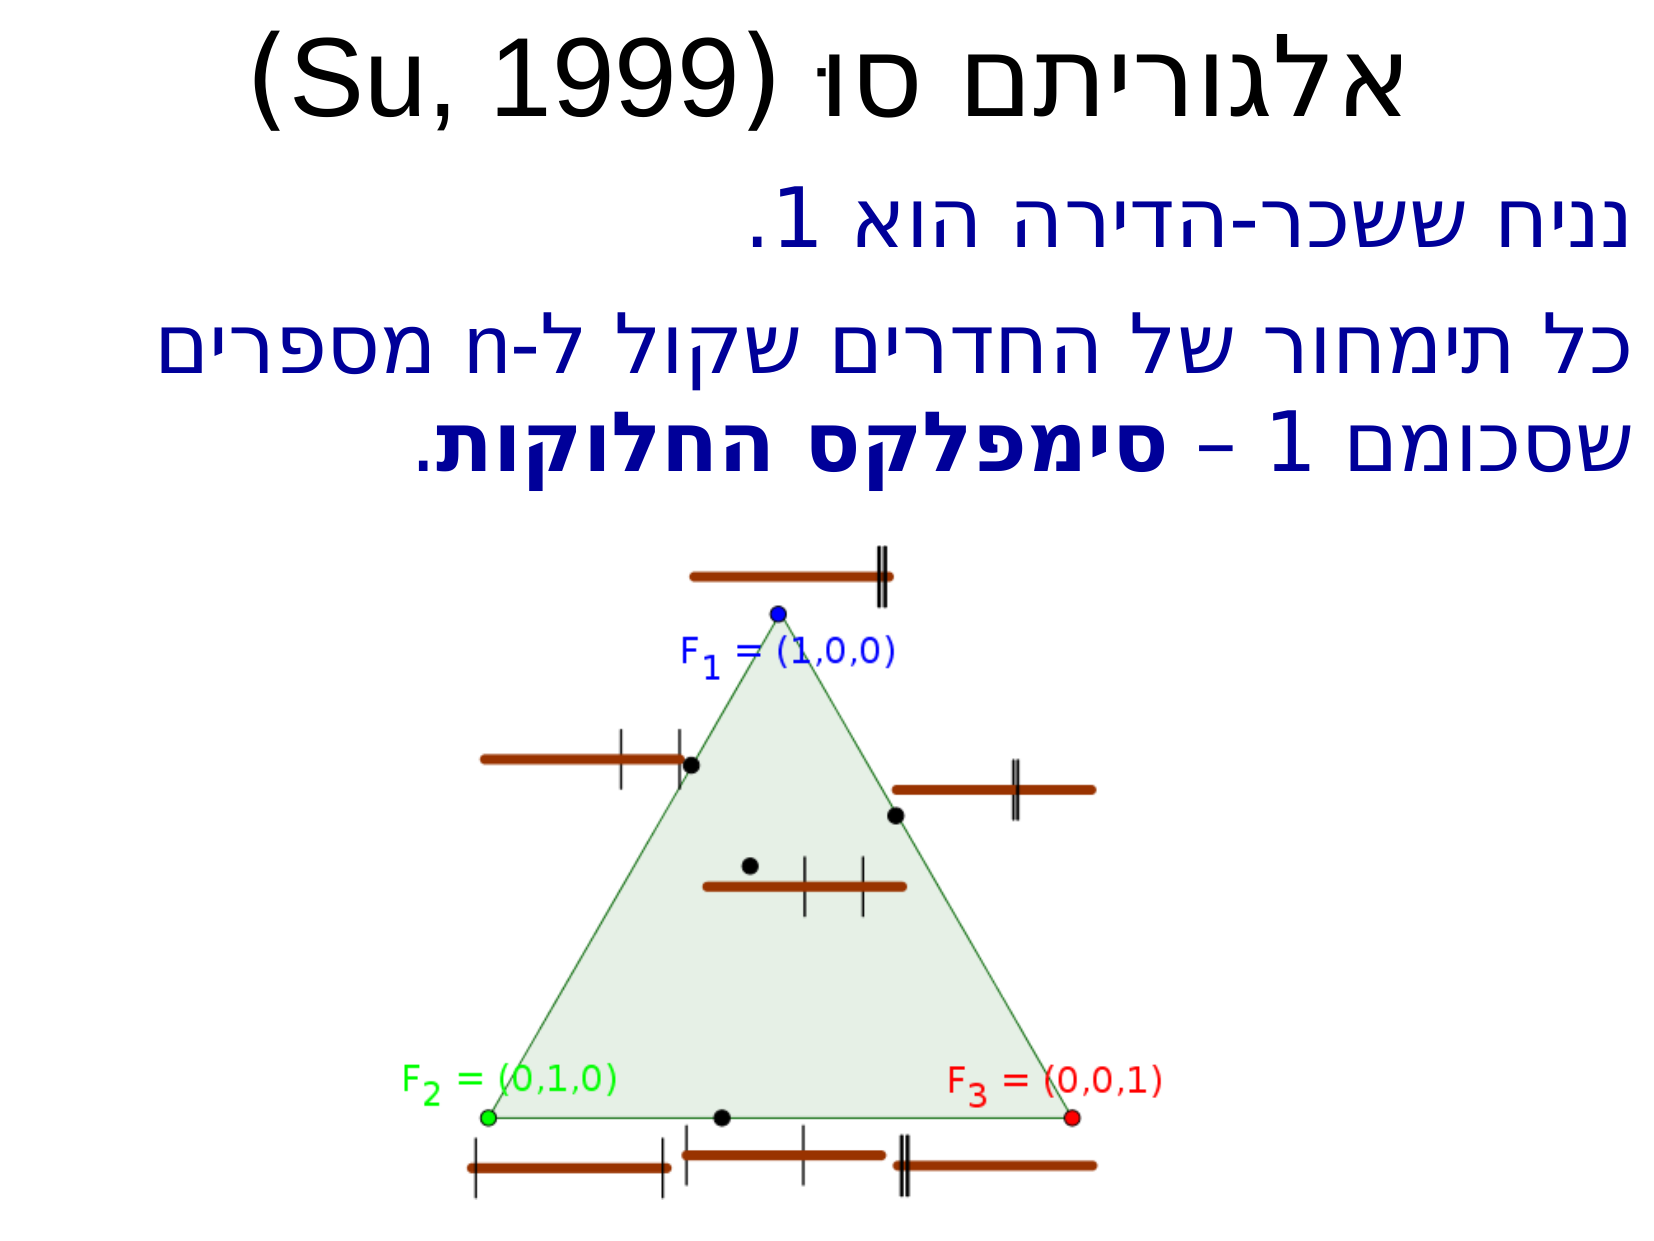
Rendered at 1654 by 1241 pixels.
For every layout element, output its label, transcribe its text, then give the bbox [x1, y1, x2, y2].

title אלגוריתם סוּ (Su, 1999) [2, 2, 1654, 153]
list נניח ששכר-הדירה הוא 1. כל תימחור של החדרים שקול ל-n מספרים שסכומם 1 – סימפלקס החלוקות. [15, 170, 1636, 1216]
picture [390, 545, 1171, 1201]
